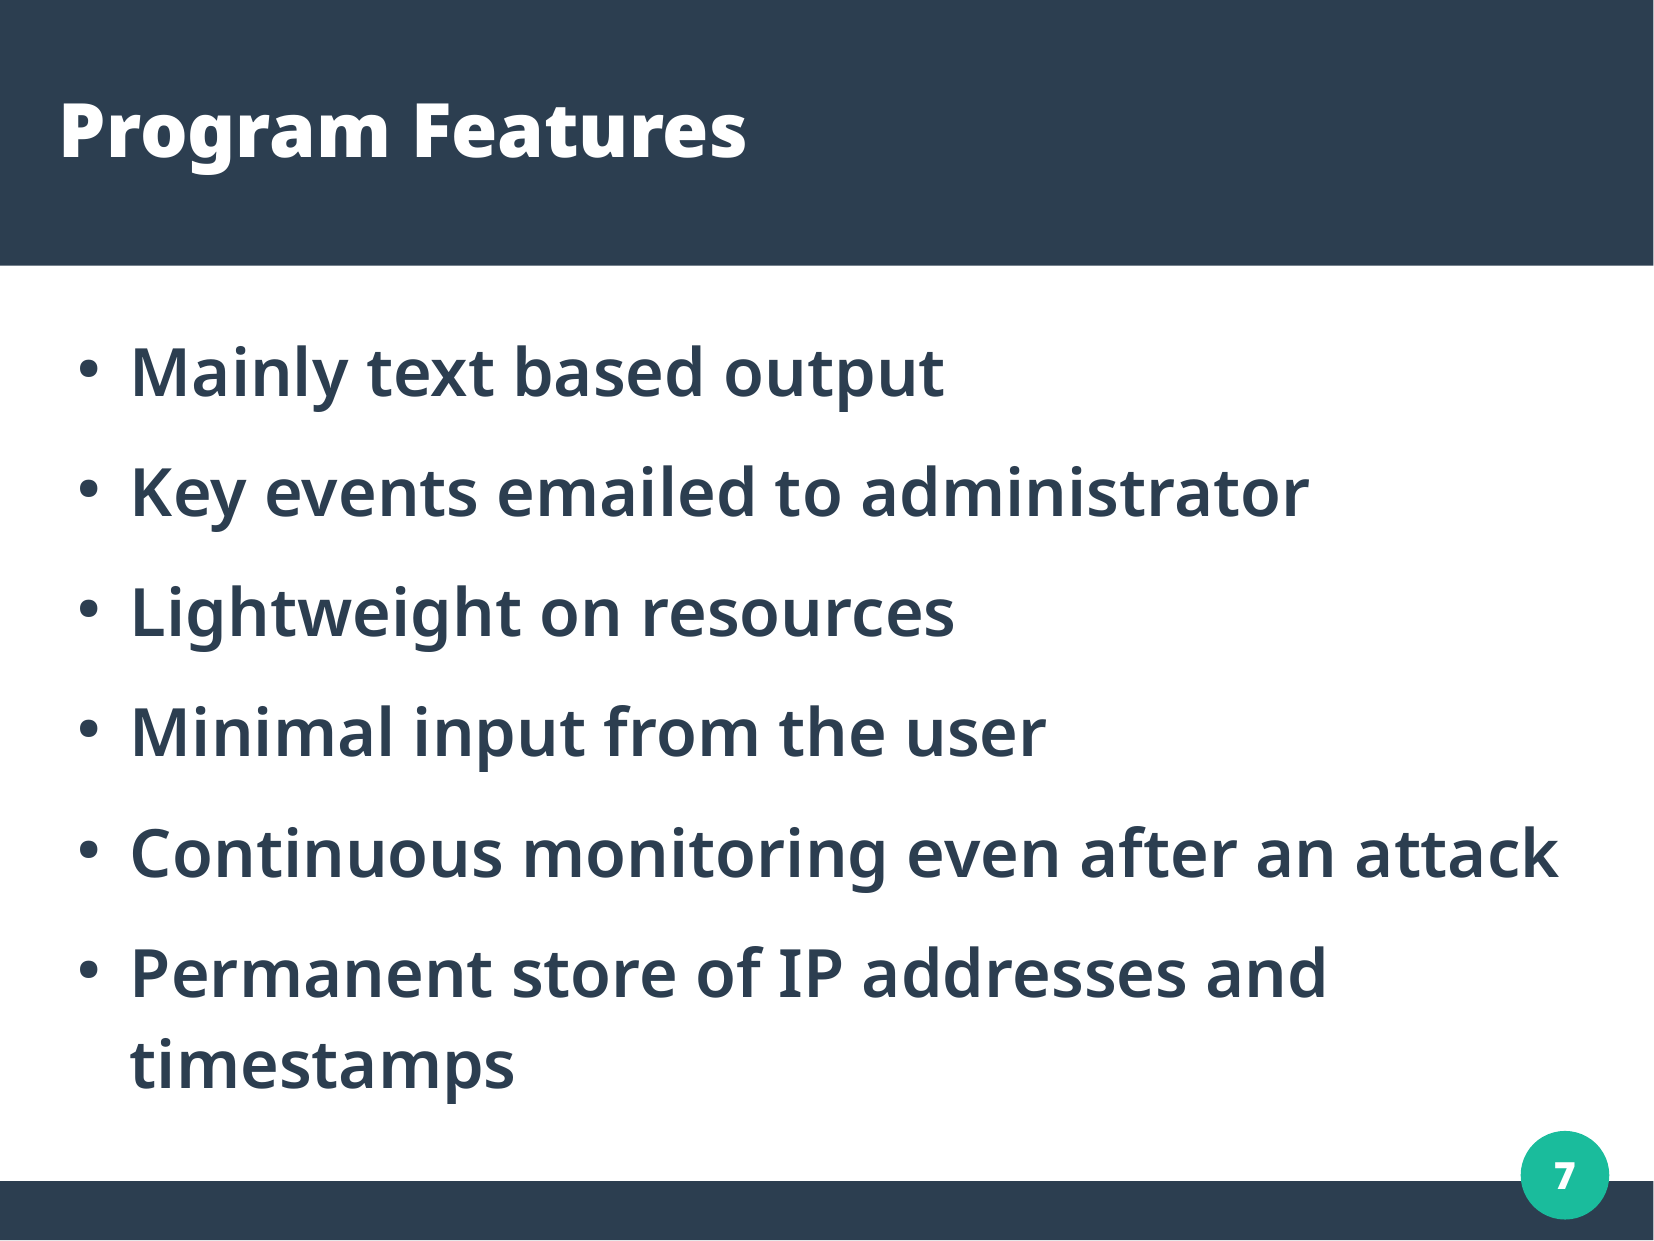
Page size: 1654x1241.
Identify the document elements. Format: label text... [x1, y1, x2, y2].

title Program Features [59, 49, 1595, 207]
list Mainly text based output Key events emailed to administrator Lightweight on resources Minimal input from the user Continuous monitoring even after an attack Permanent store of IP addresses and timestamps [59, 324, 1595, 1152]
